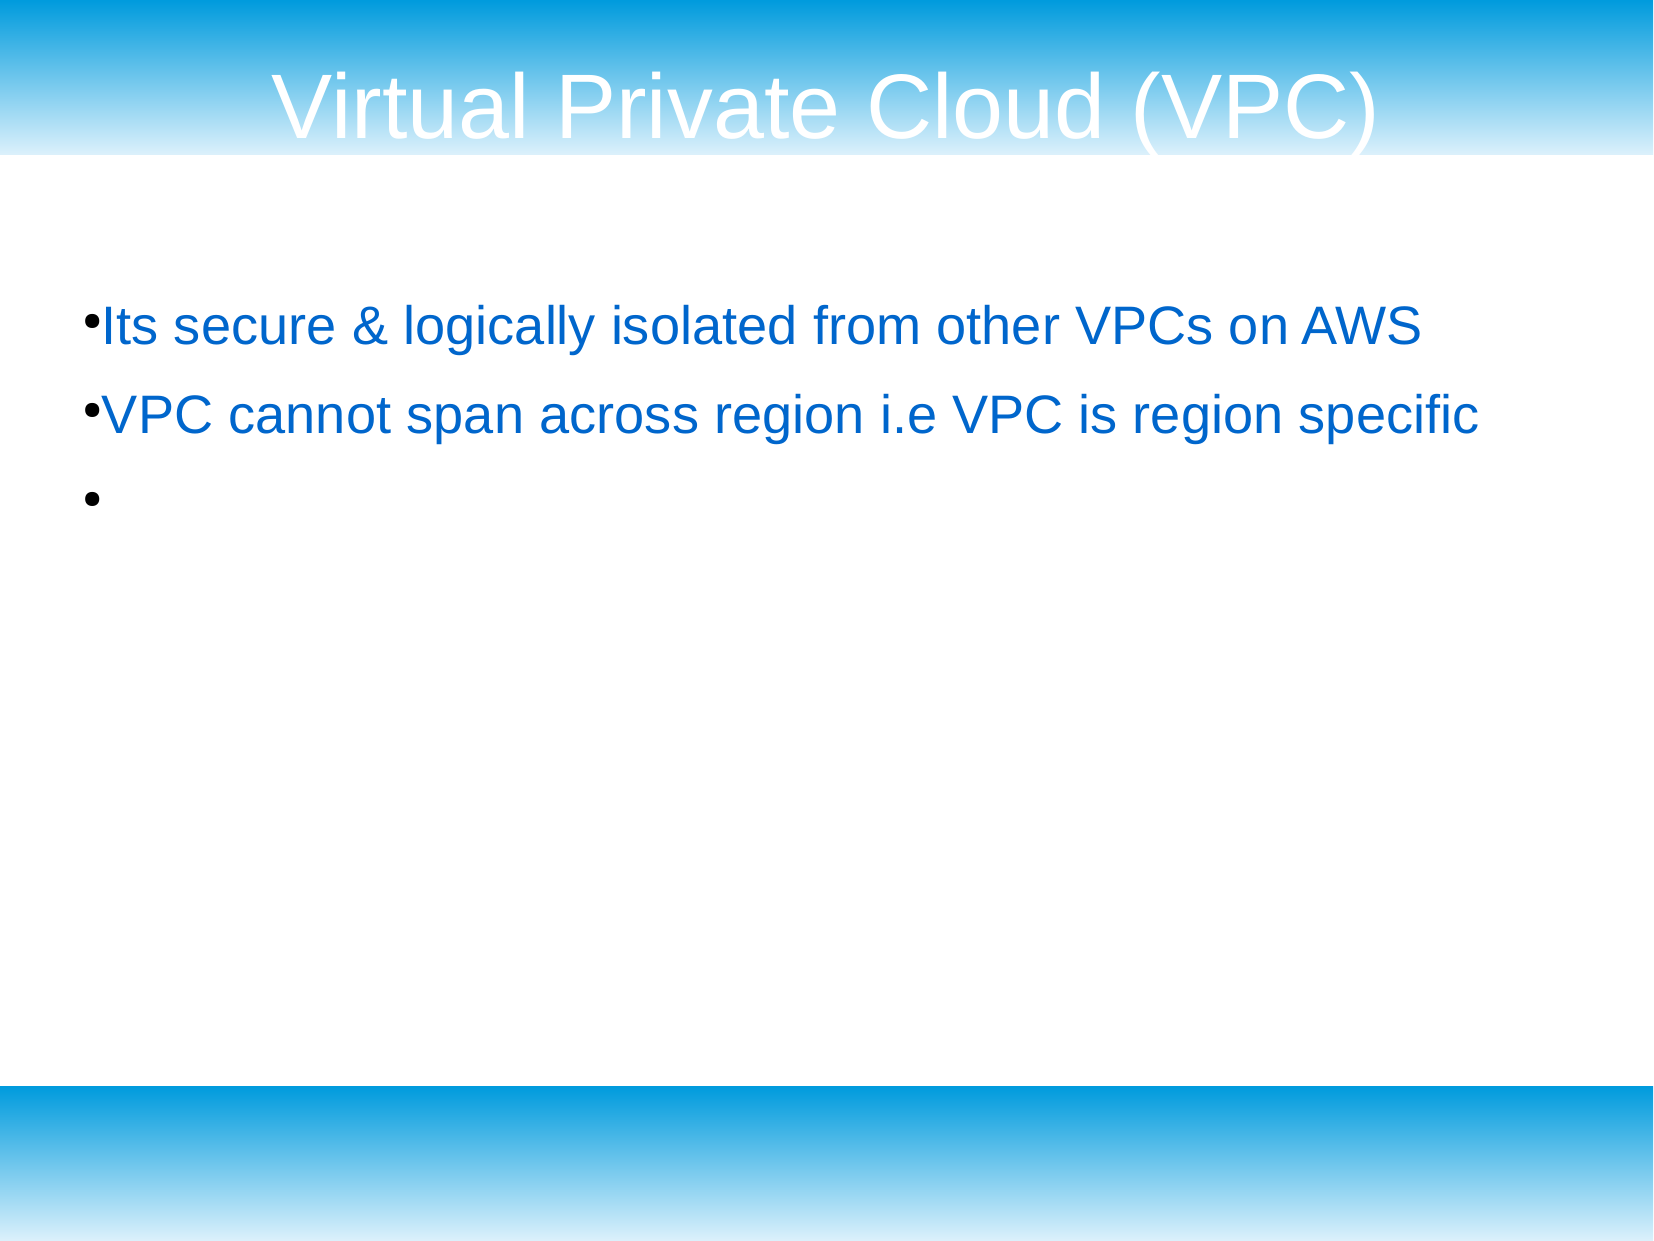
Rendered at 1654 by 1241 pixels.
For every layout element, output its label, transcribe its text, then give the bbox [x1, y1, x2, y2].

title Virtual Private Cloud (VPC) [82, 49, 1571, 155]
list Its secure & logically isolated from other VPCs on AWS VPC cannot span across region i.e VPC is region specific [82, 290, 1571, 1010]
